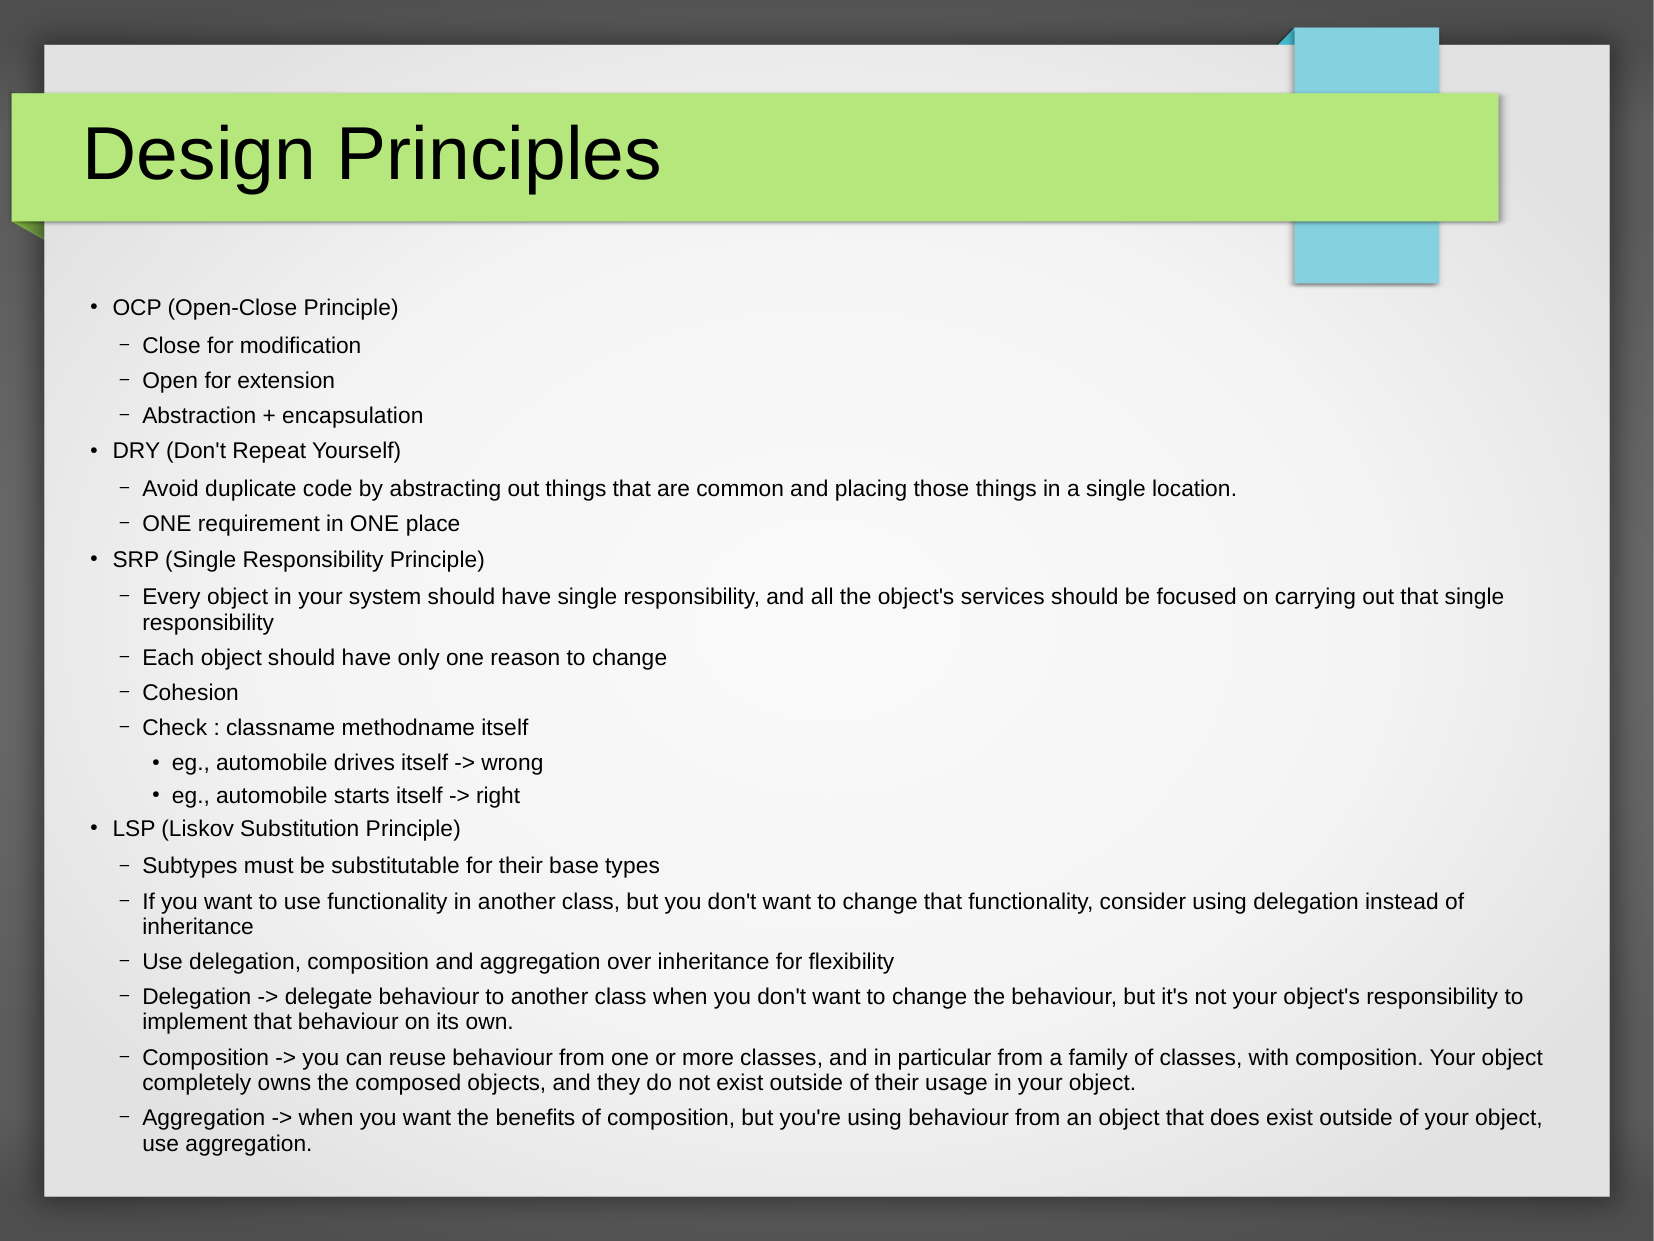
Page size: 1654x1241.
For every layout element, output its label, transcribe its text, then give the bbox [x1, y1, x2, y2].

picture [0, 0, 1654, 1241]
list OCP (Open-Close Principle) Close for modification Open for extension Abstraction + encapsulation DRY (Don't Repeat Yourself) Avoid duplicate code by abstracting out things that are common and placing those things in a single location. ONE requirement in ONE place SRP (Single Responsibility Principle) Every object in your system should have single responsibility, and all the object's services should be focused on carrying out that single responsibility Each object should have only one reason to change Cohesion Check : classname methodname itself eg., automobile drives itself -> wrong eg., automobile starts itself -> right LSP (Liskov Substitution Principle) Subtypes must be substitutable for their base types If you want to use functionality in another class, but you don't want to change that functionality, consider using delegation instead of inheritance Use delegation, composition and aggregation over inheritance for flexibility Delegation -> delegate behaviour to another class when you don't want to change the behaviour, but it's not your object's responsibility to implement that behaviour on its own. Composition -> you can reuse behaviour from one or more classes, and in particular from a family of classes, with composition. Your object completely owns the composed objects, and they do not exist outside of their usage in your object. Aggregation -> when you want the benefits of composition, but you're using behaviour from an object that does exist outside of your object, use aggregation. [82, 295, 1571, 1170]
title Design Principles [82, 94, 1264, 213]
